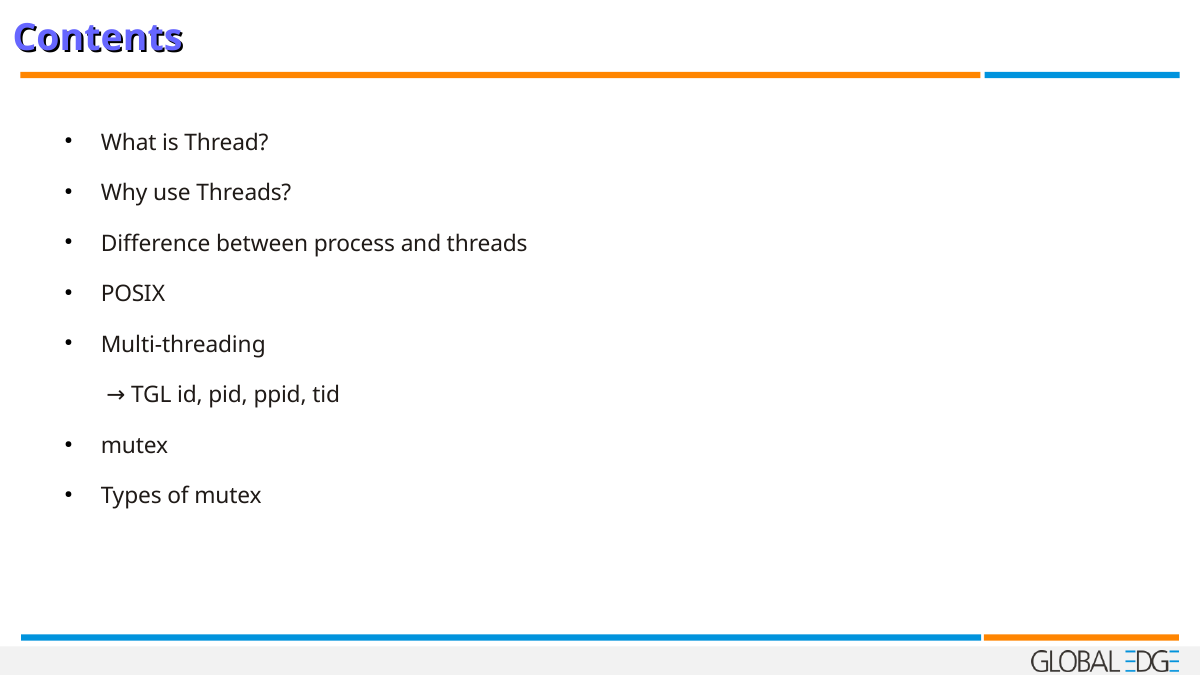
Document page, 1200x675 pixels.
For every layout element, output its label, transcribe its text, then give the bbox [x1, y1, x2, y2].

list What is Thread? Why use Threads? Difference between process and threads POSIX Multi-threading → TGL id, pid, ppid, tid mutex Types of mutex [52, 125, 1133, 518]
picture [1031, 650, 1179, 672]
title Contents [12, 9, 1088, 63]
